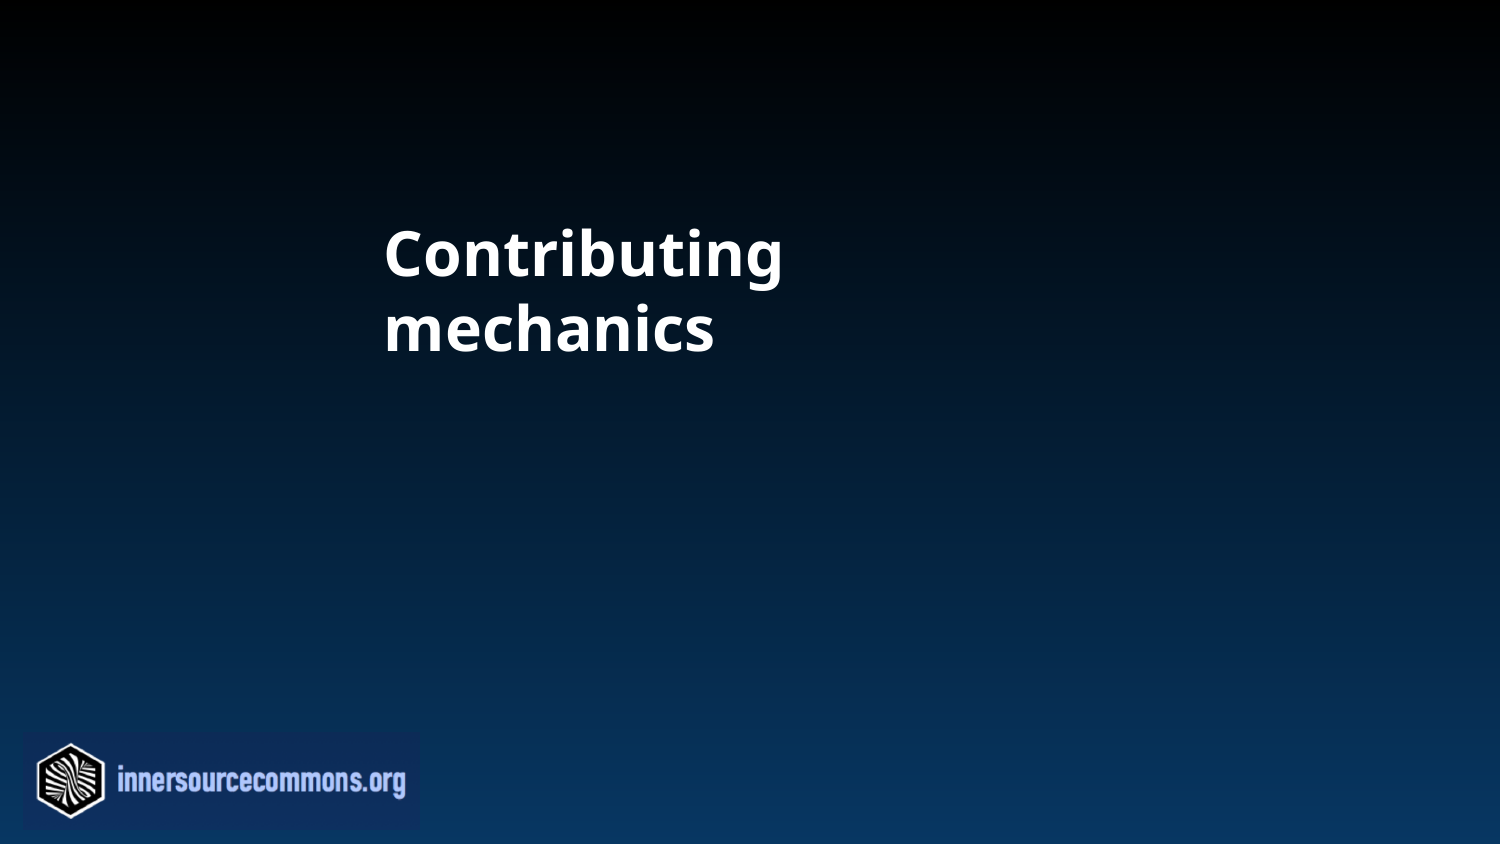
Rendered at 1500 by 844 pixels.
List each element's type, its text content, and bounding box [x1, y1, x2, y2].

picture [23, 732, 420, 830]
text_box Contributing mechanics [368, 199, 1143, 254]
